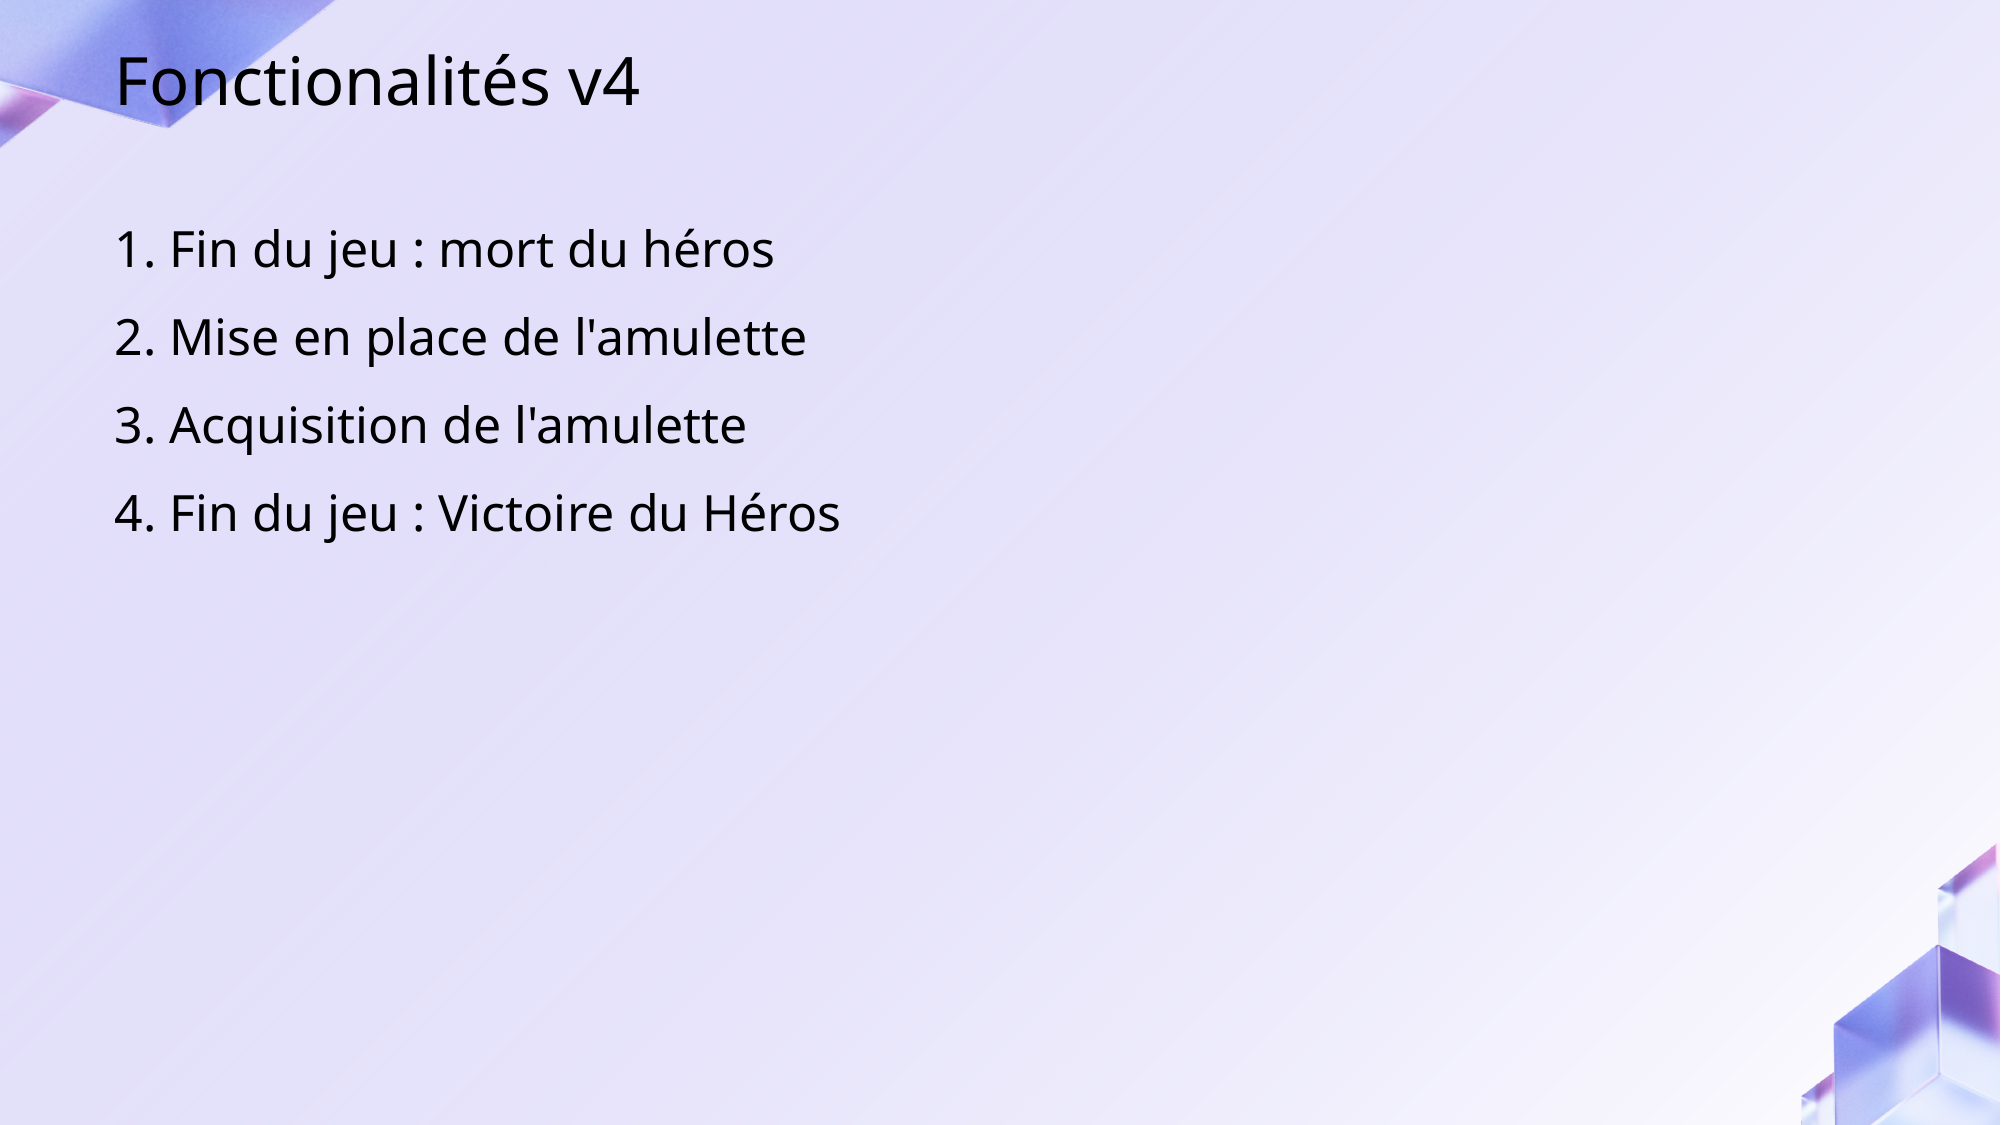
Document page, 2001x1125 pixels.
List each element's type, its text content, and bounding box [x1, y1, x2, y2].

text_box 1. Fin du jeu : mort du héros 2. Mise en place de l'amulette 3. Acquisition de l'amulette 4. Fin du jeu : Victoire du Héros [99, 192, 1900, 1006]
picture [0, 0, 703, 374]
text_box Fonctionalités v4 [99, 31, 1900, 127]
picture [1696, 760, 2000, 1125]
